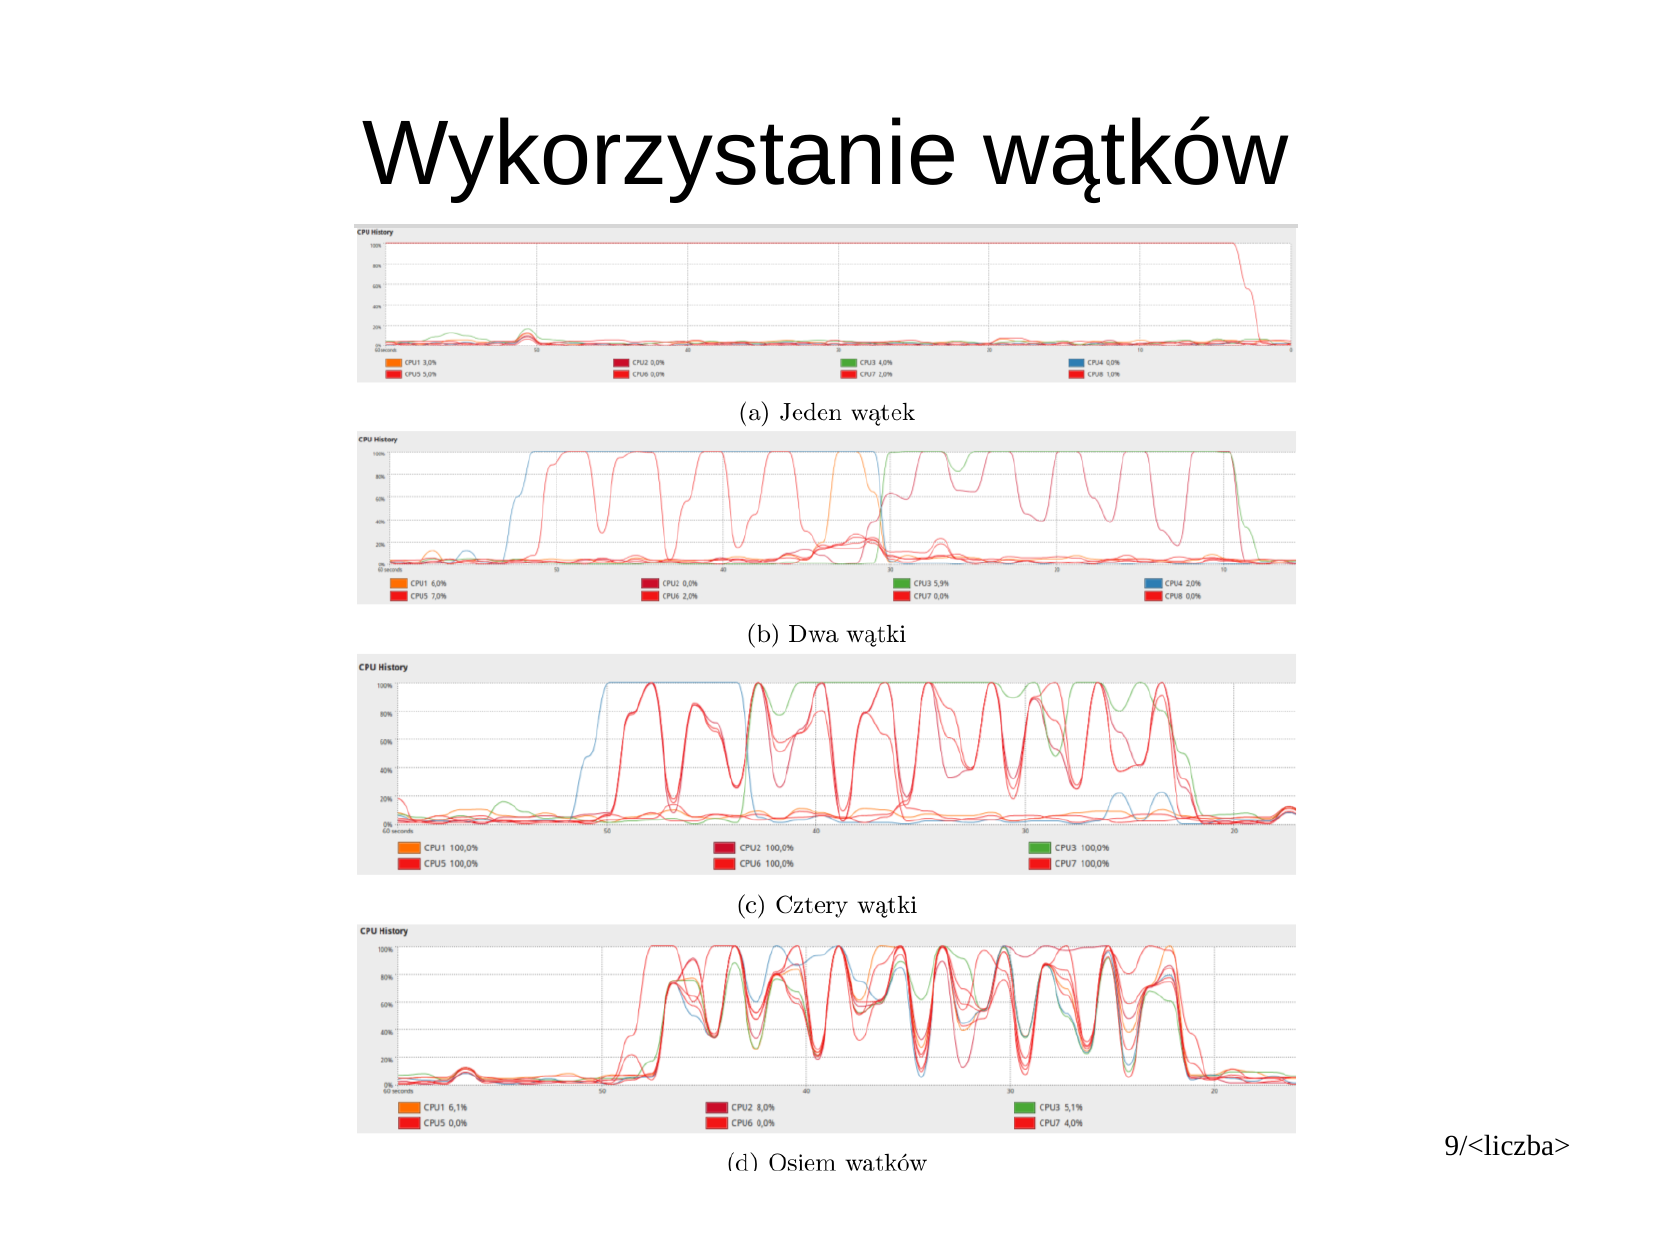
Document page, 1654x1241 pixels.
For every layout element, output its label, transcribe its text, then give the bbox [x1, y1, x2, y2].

title Wykorzystanie wątków [82, 49, 1571, 257]
picture [354, 224, 1298, 1171]
